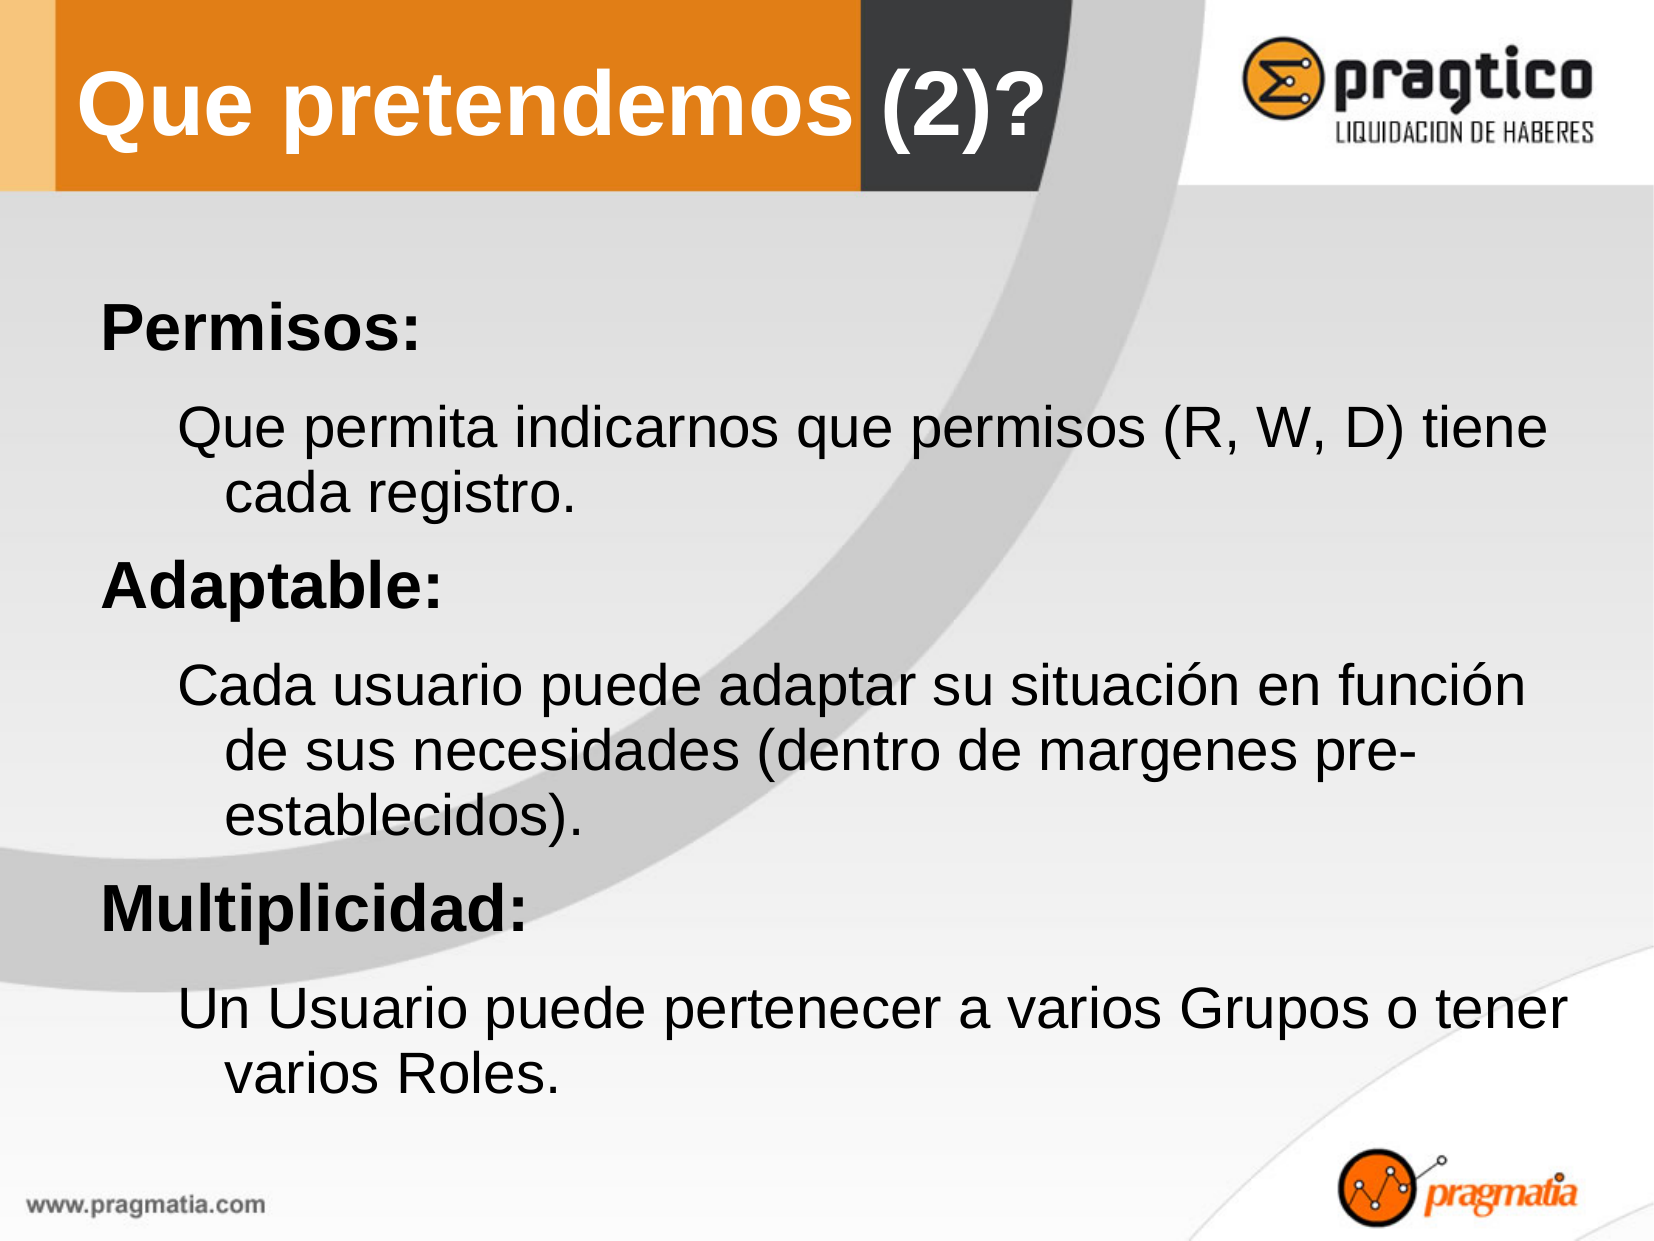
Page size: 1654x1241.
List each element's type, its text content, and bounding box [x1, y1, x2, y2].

list Permisos: Que permita indicarnos que permisos (R, W, D) tiene cada registro. Adaptable: Cada usuario puede adaptar su situación en función de sus necesidades (dentro de margenes pre-establecidos). Multiplicidad: Un Usuario puede pertenecer a varios Grupos o tener varios Roles. [82, 290, 1571, 1106]
picture [0, 0, 1654, 1241]
title Que pretendemos (2)? [76, 7, 1565, 200]
